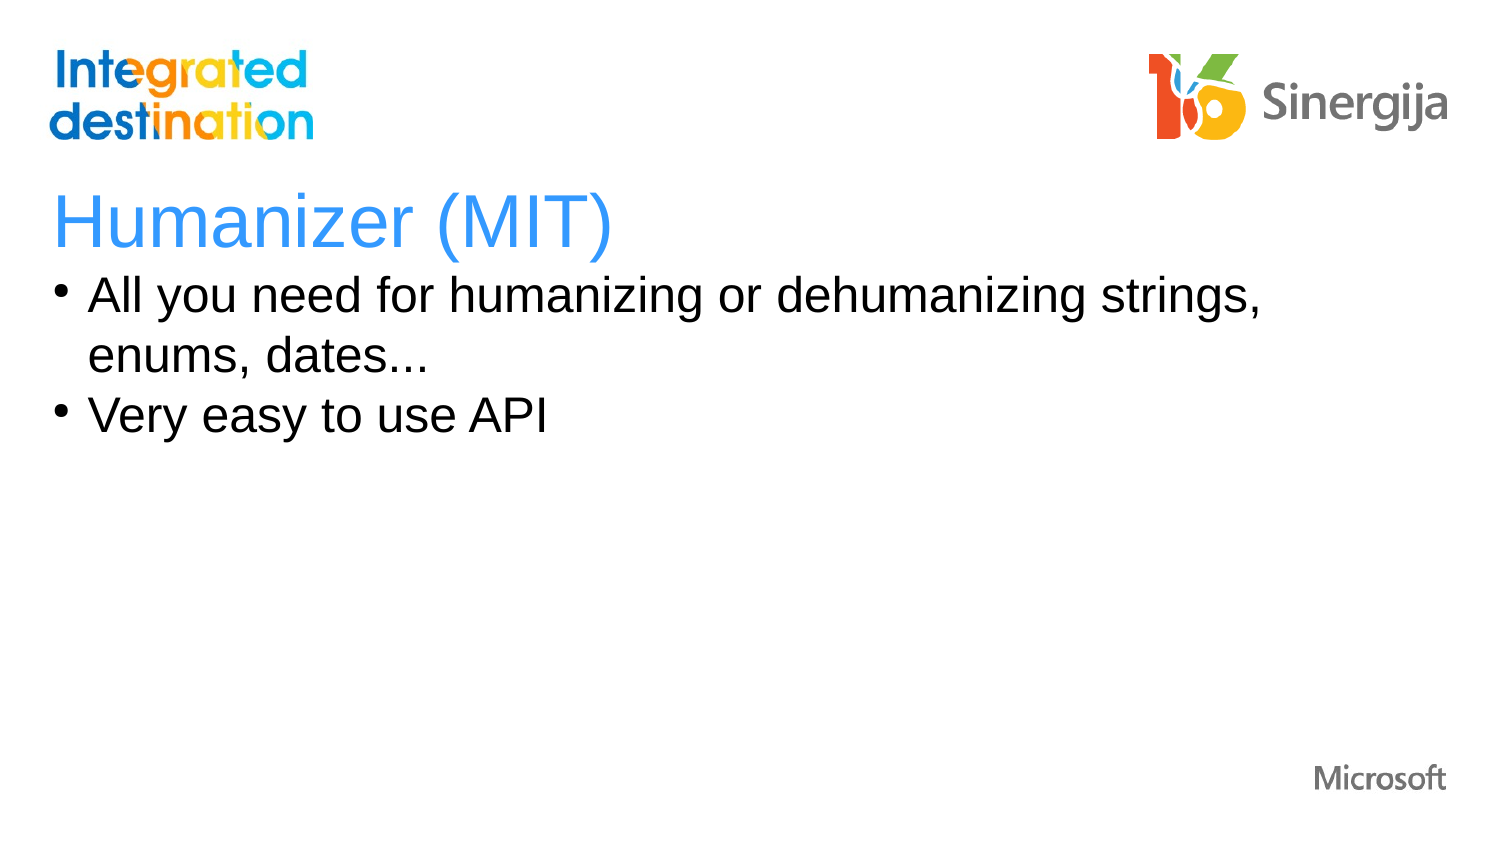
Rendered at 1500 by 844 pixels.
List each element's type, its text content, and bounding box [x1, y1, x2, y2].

picture [1315, 764, 1500, 844]
text_box Humanizer (MIT) All you need for humanizing or dehumanizing strings, enums, dates... Very easy to use API [37, 165, 1439, 815]
picture [0, 0, 313, 140]
picture [1149, 0, 1500, 140]
